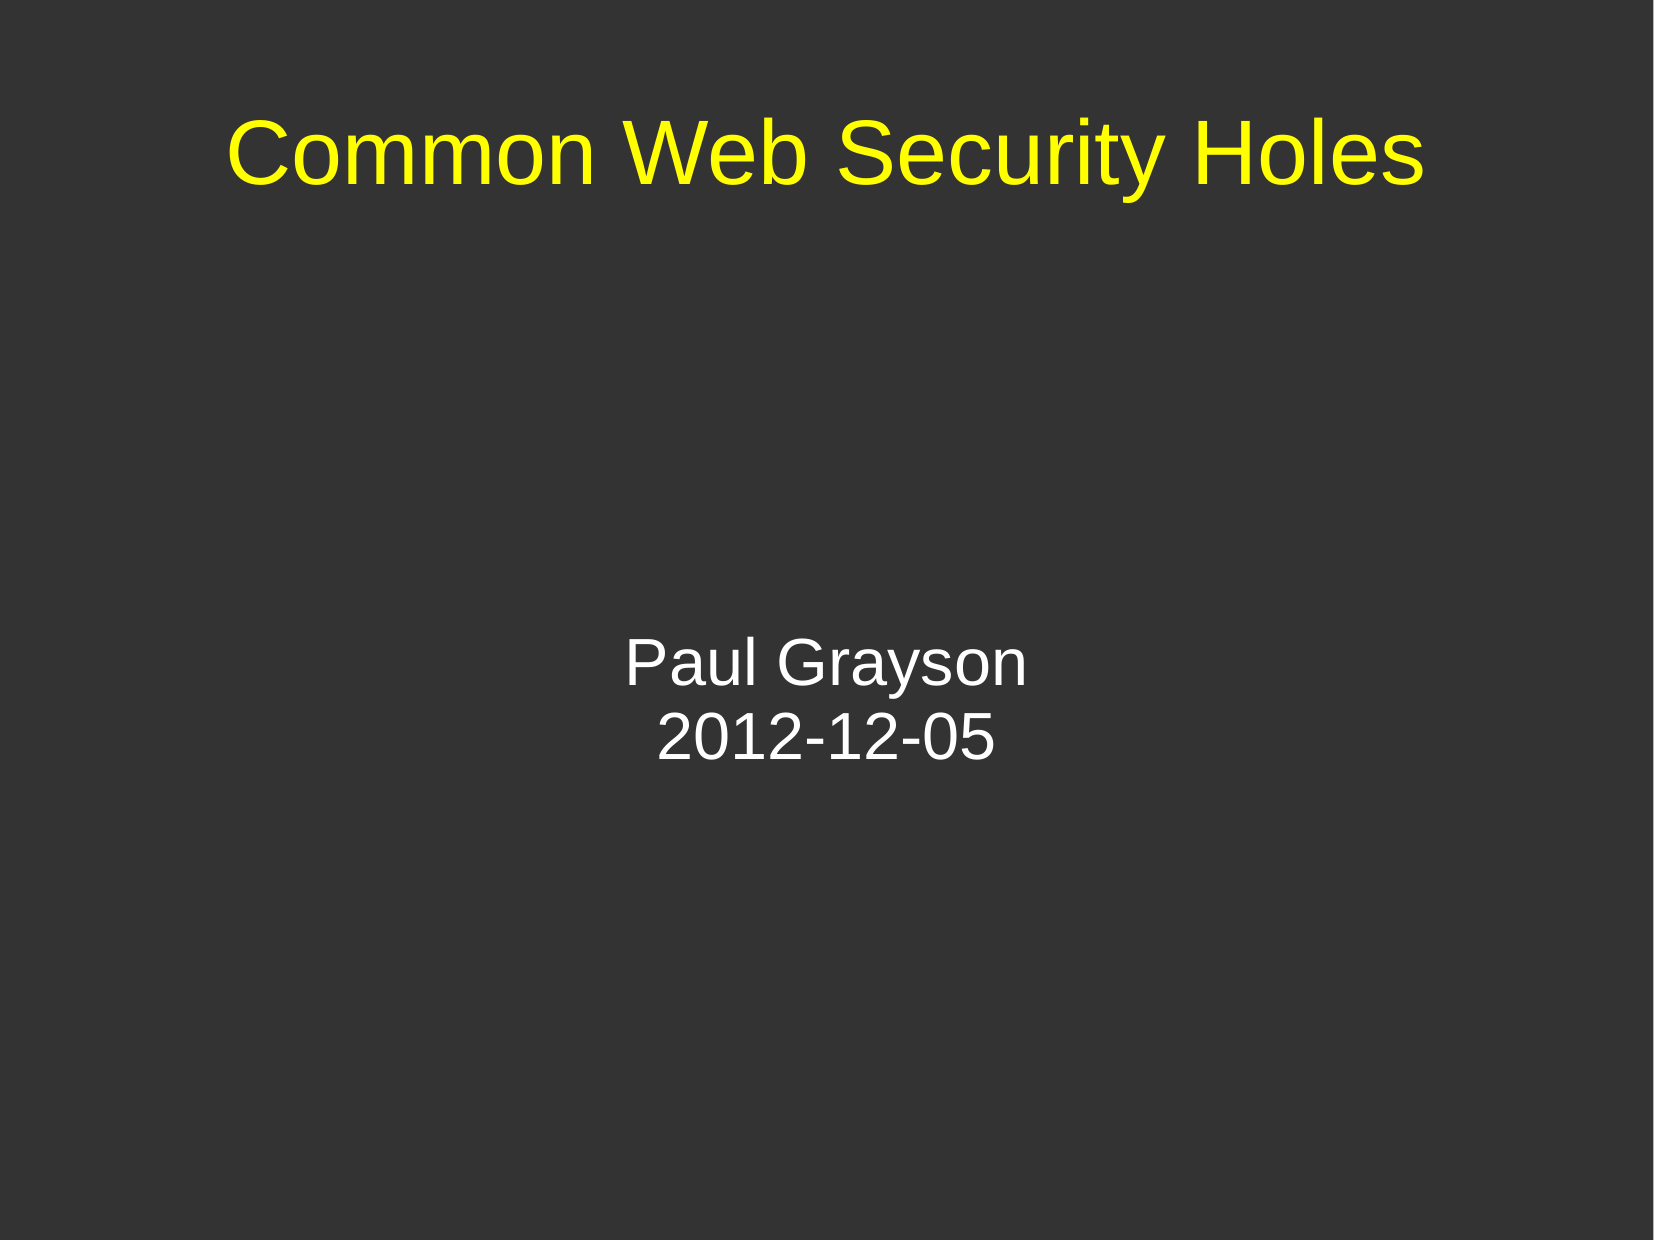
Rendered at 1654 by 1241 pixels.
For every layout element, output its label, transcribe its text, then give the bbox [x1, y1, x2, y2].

subtitle Paul Grayson 2012-12-05 [82, 290, 1571, 1109]
title Common Web Security Holes [82, 49, 1571, 257]
